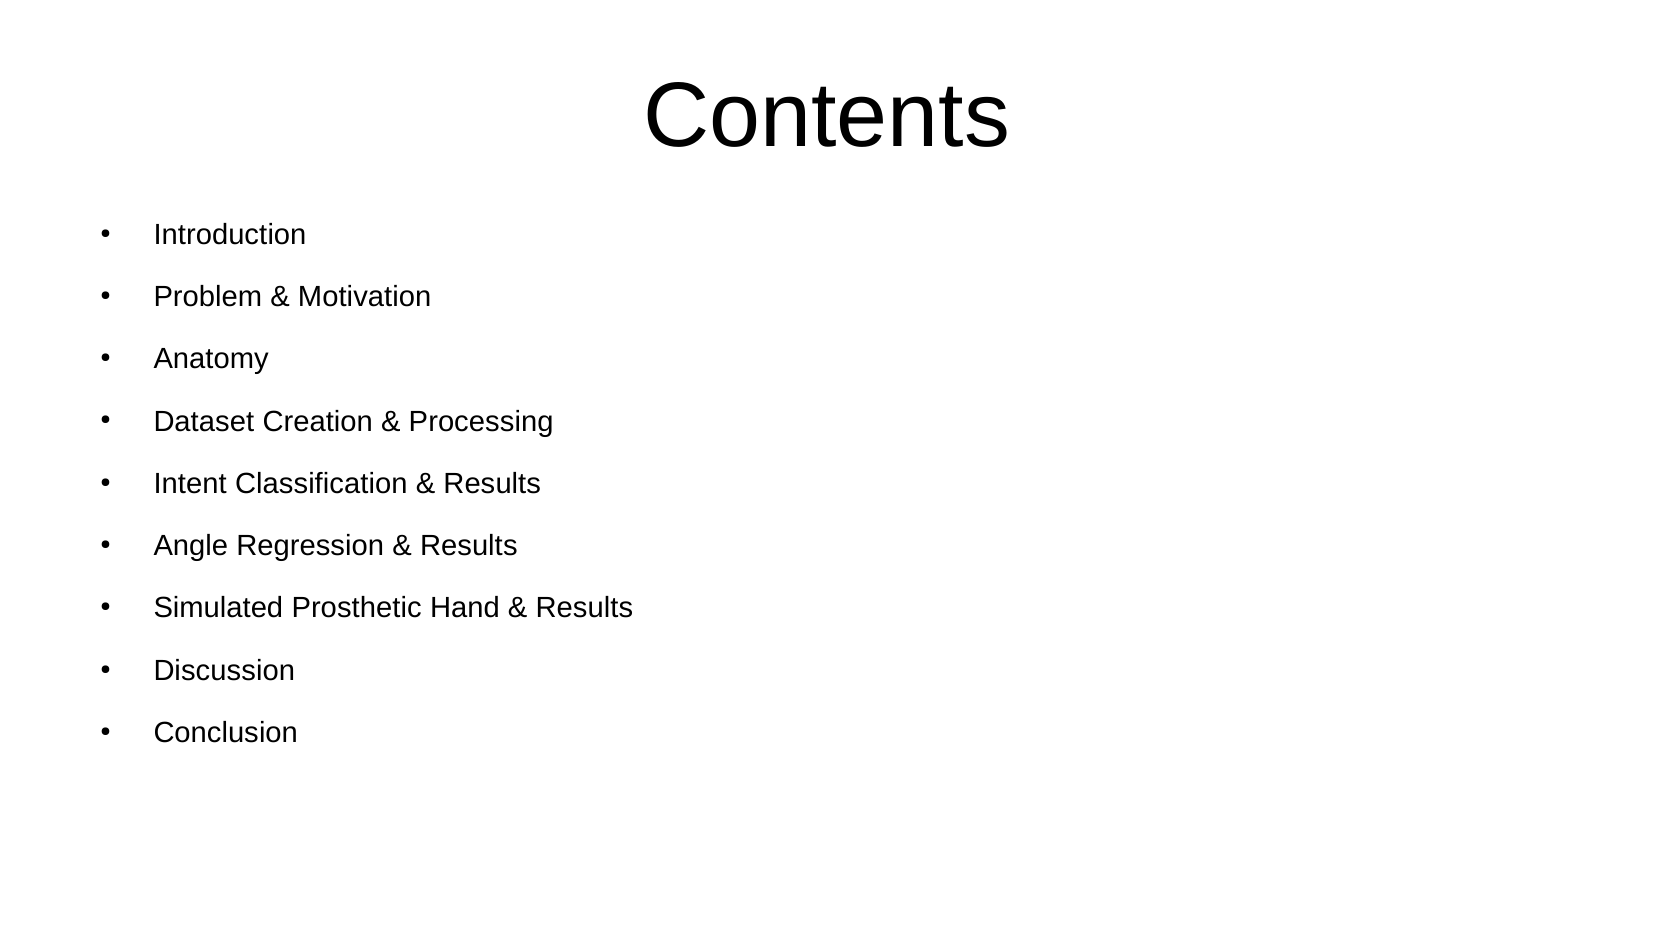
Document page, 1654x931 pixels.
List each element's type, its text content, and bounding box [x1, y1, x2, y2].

list Introduction Problem & Motivation Anatomy Dataset Creation & Processing Intent Classification & Results Angle Regression & Results Simulated Prosthetic Hand & Results Discussion Conclusion [82, 217, 1571, 758]
title Contents [82, 37, 1571, 193]
